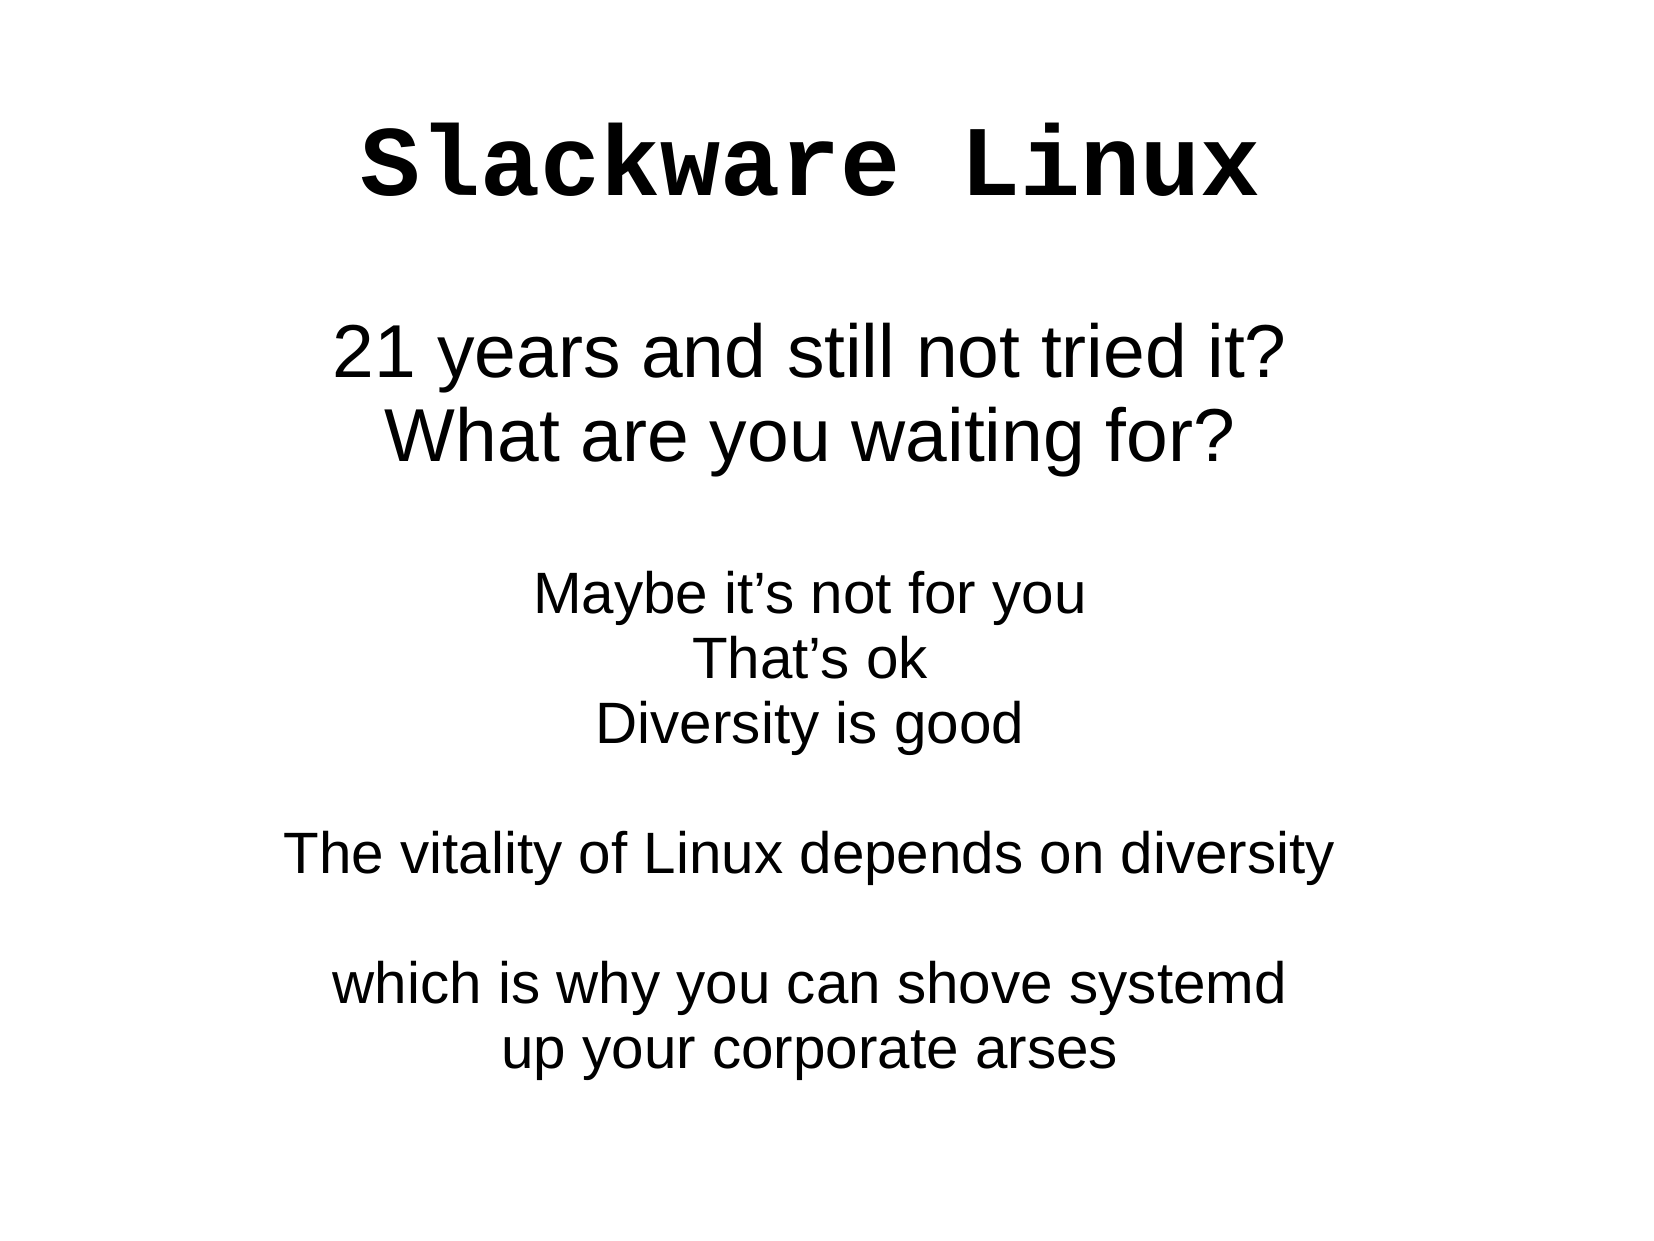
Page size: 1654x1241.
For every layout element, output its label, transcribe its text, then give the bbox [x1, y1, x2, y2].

text_box Slackware Linux 21 years and still not tried it? What are you waiting for? Maybe it’s not for you That’s ok Diversity is good The vitality of Linux depends on diversity which is why you can shove systemd up your corporate arses [82, 23, 1538, 1170]
